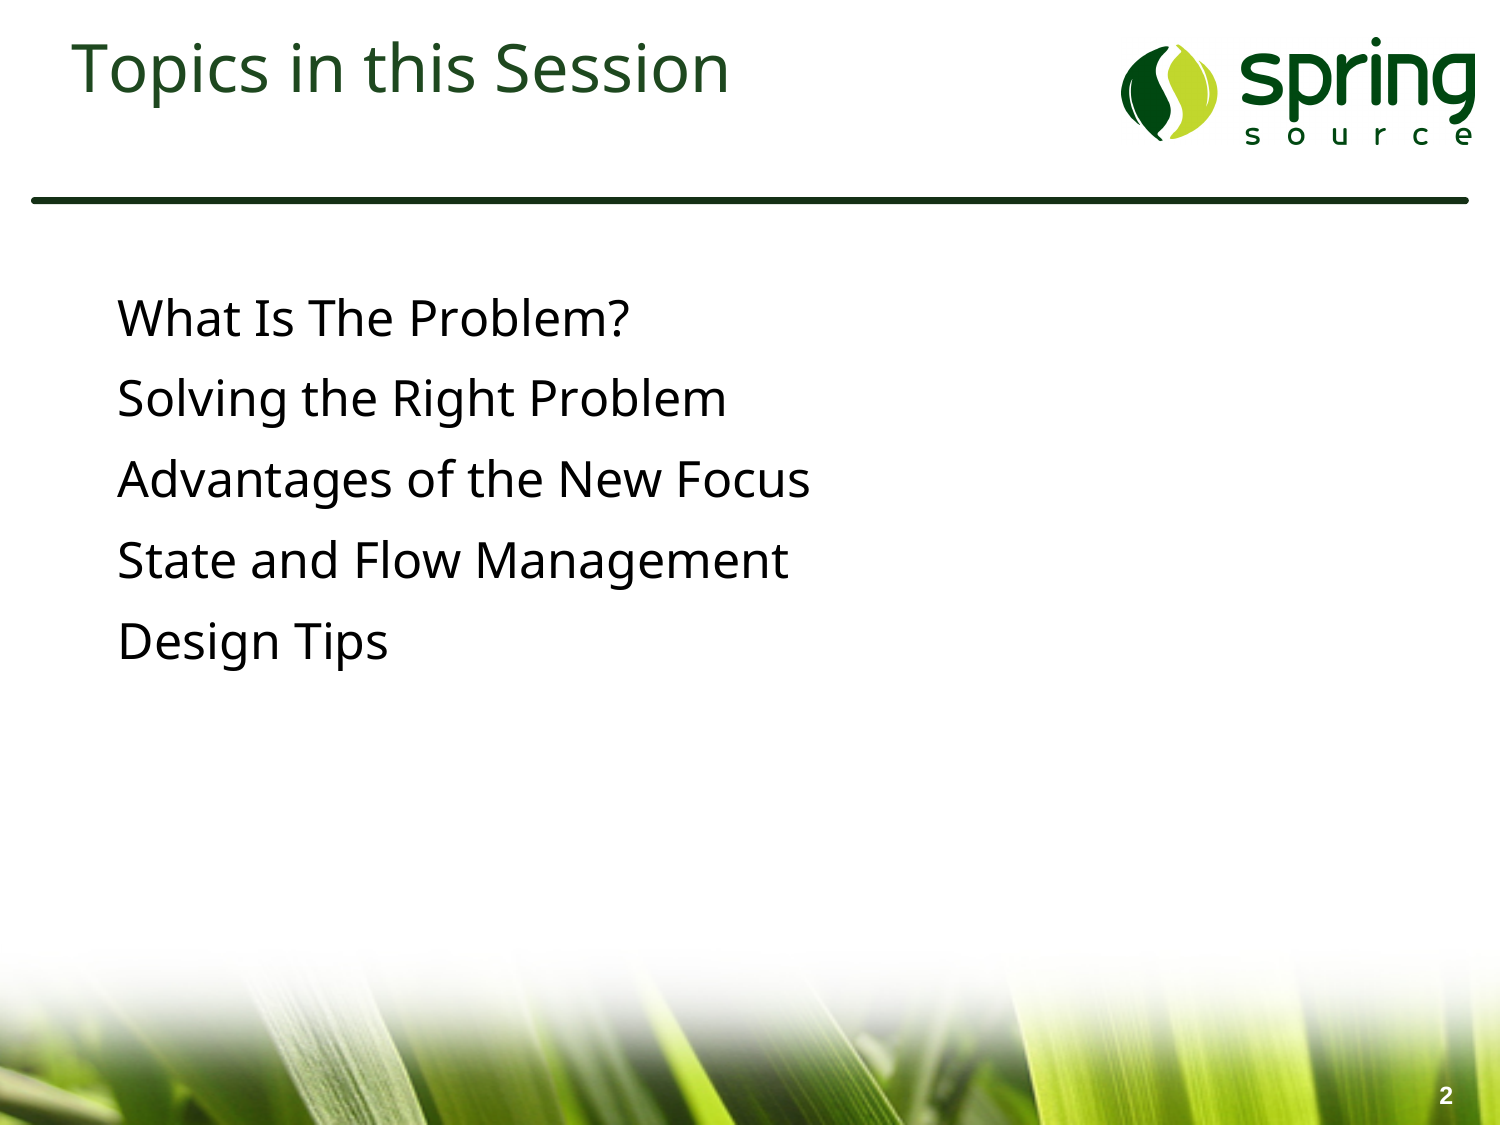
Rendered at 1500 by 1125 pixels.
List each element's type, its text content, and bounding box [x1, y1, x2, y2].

picture [1121, 37, 1475, 145]
picture [0, 944, 1500, 1125]
title Topics in this Session [56, 13, 1090, 177]
list What Is The Problem? Solving the Right Problem Advantages of the New Focus State and Flow Management Design Tips [103, 275, 1395, 938]
